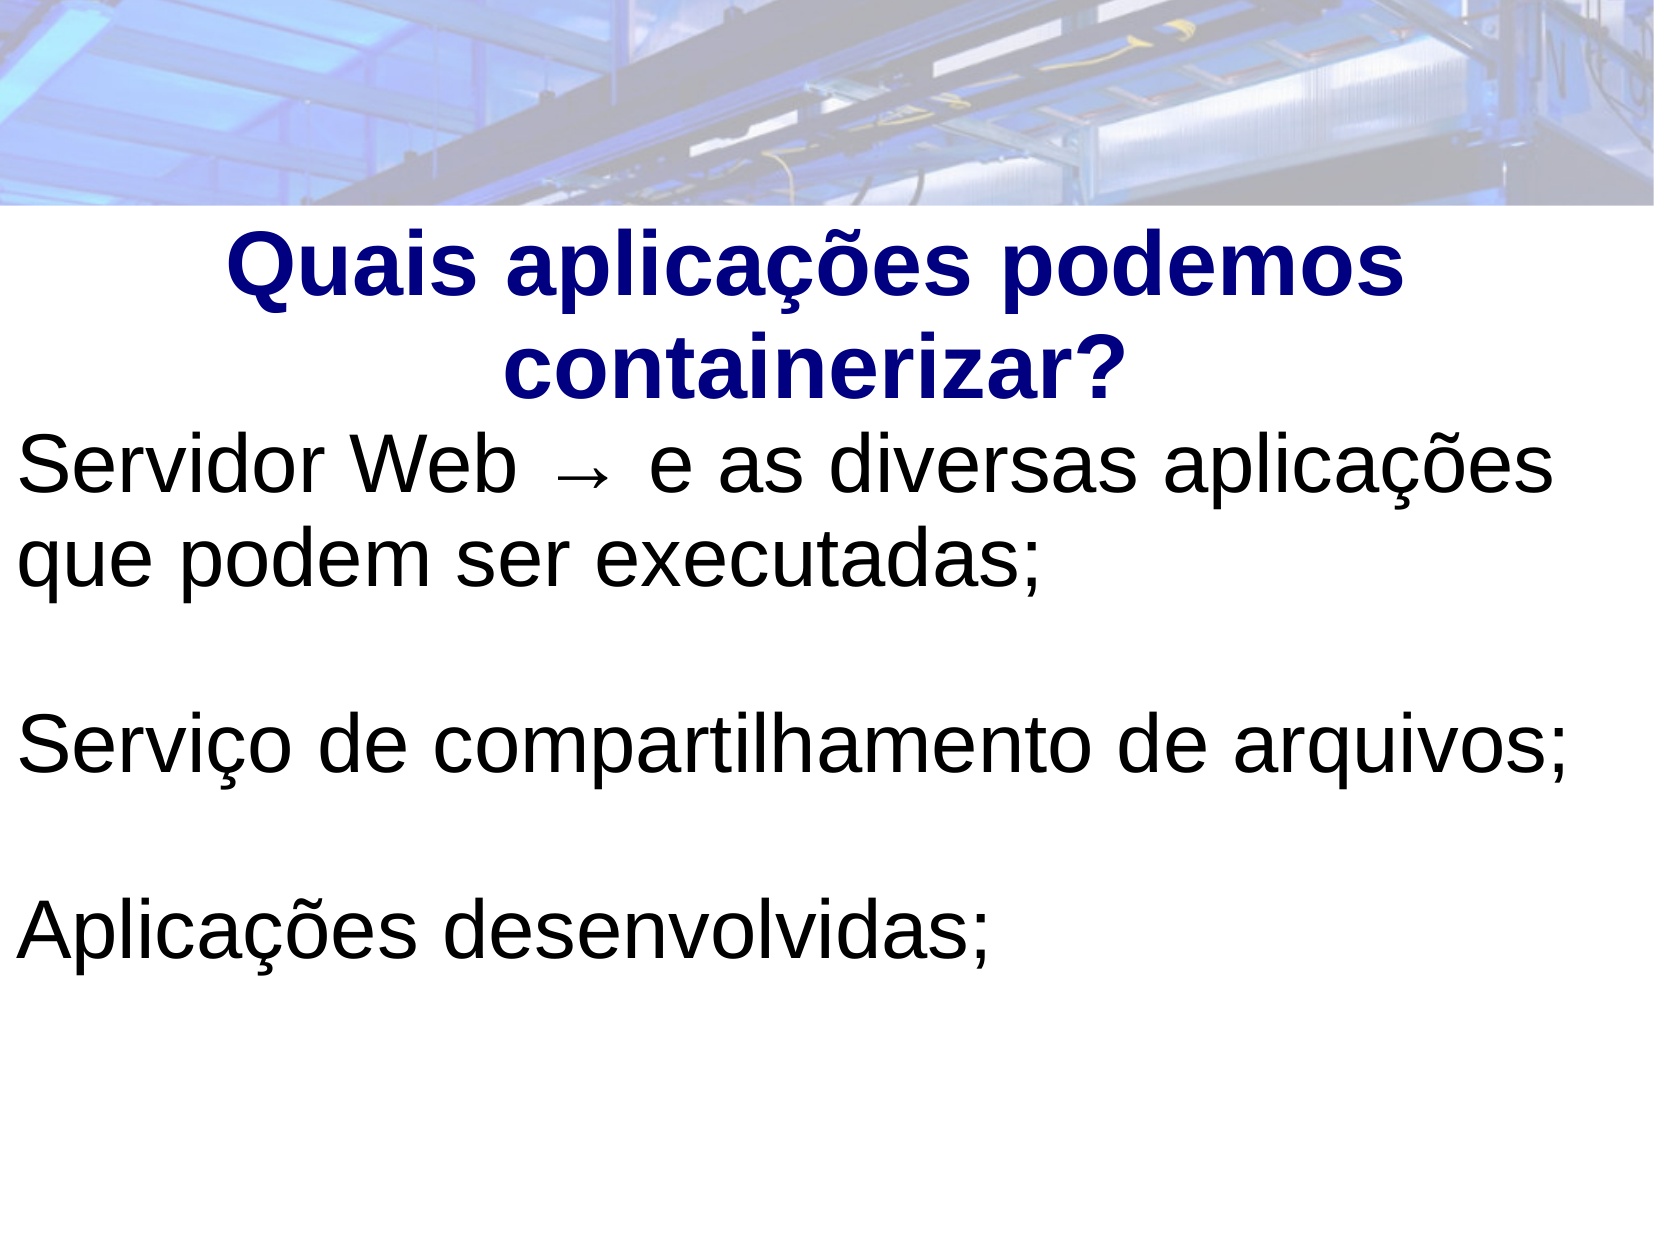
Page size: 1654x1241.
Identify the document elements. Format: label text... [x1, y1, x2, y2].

picture [0, 0, 1654, 1241]
text_box Quais aplicações podemos containerizar? Servidor Web → e as diversas aplicações que podem ser executadas; Serviço de compartilhamento de arquivos; Aplicações desenvolvidas; [1, 205, 1632, 1241]
